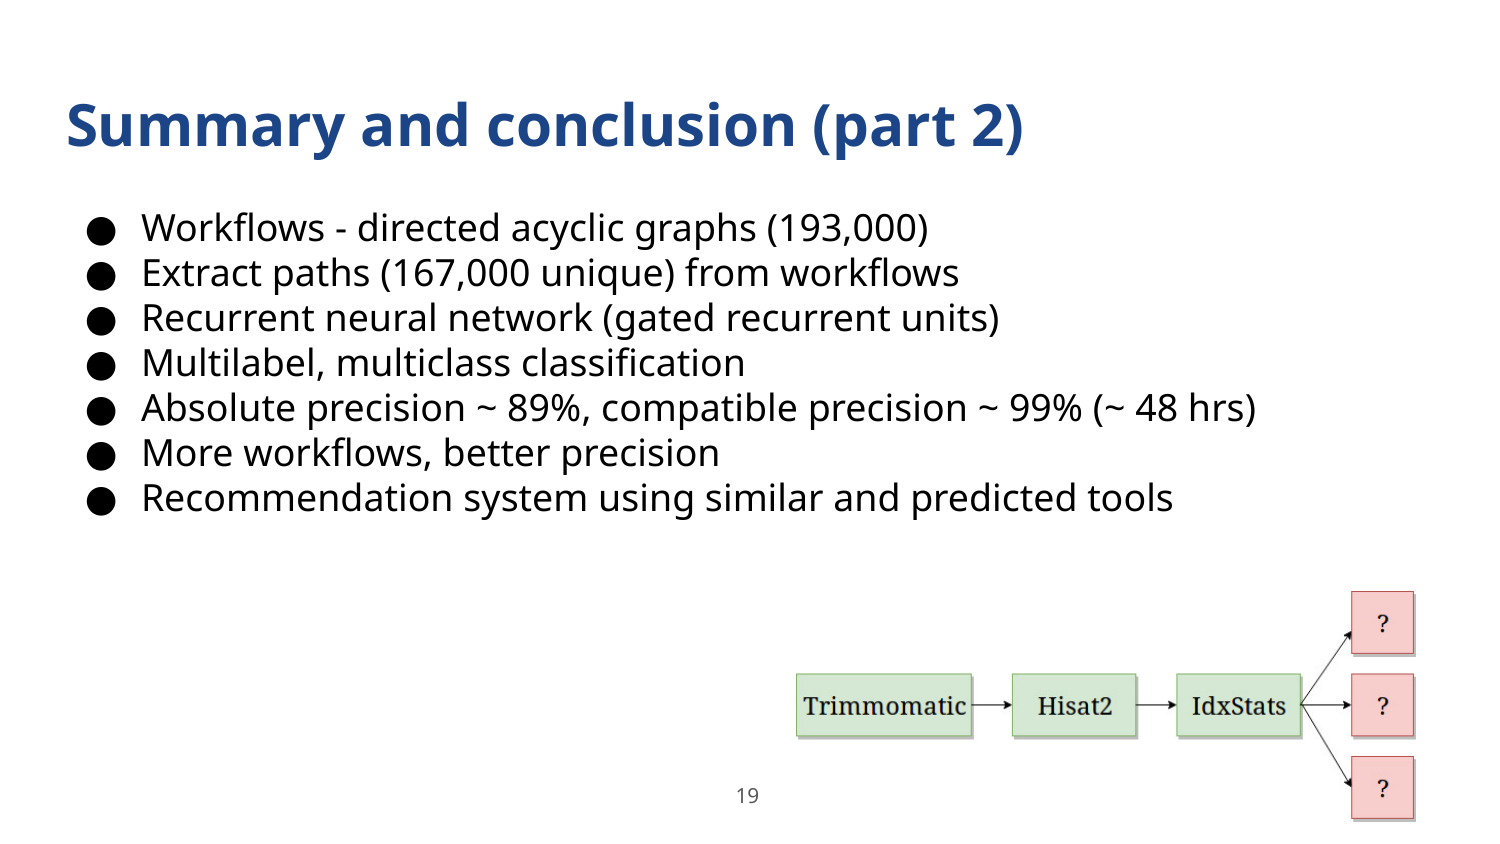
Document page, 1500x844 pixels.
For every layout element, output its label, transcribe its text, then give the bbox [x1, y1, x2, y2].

picture [796, 591, 1416, 822]
list Workflows - directed acyclic graphs (193,000) Extract paths (167,000 unique) from workflows Recurrent neural network (gated recurrent units) Multilabel, multiclass classification Absolute precision ~ 89%, compatible precision ~ 99% (~ 48 hrs) More workflows, better precision Recommendation system using similar and predicted tools [51, 189, 1459, 765]
slide_number <number> [684, 765, 775, 830]
title Summary and conclusion (part 2) [51, 72, 1449, 167]
